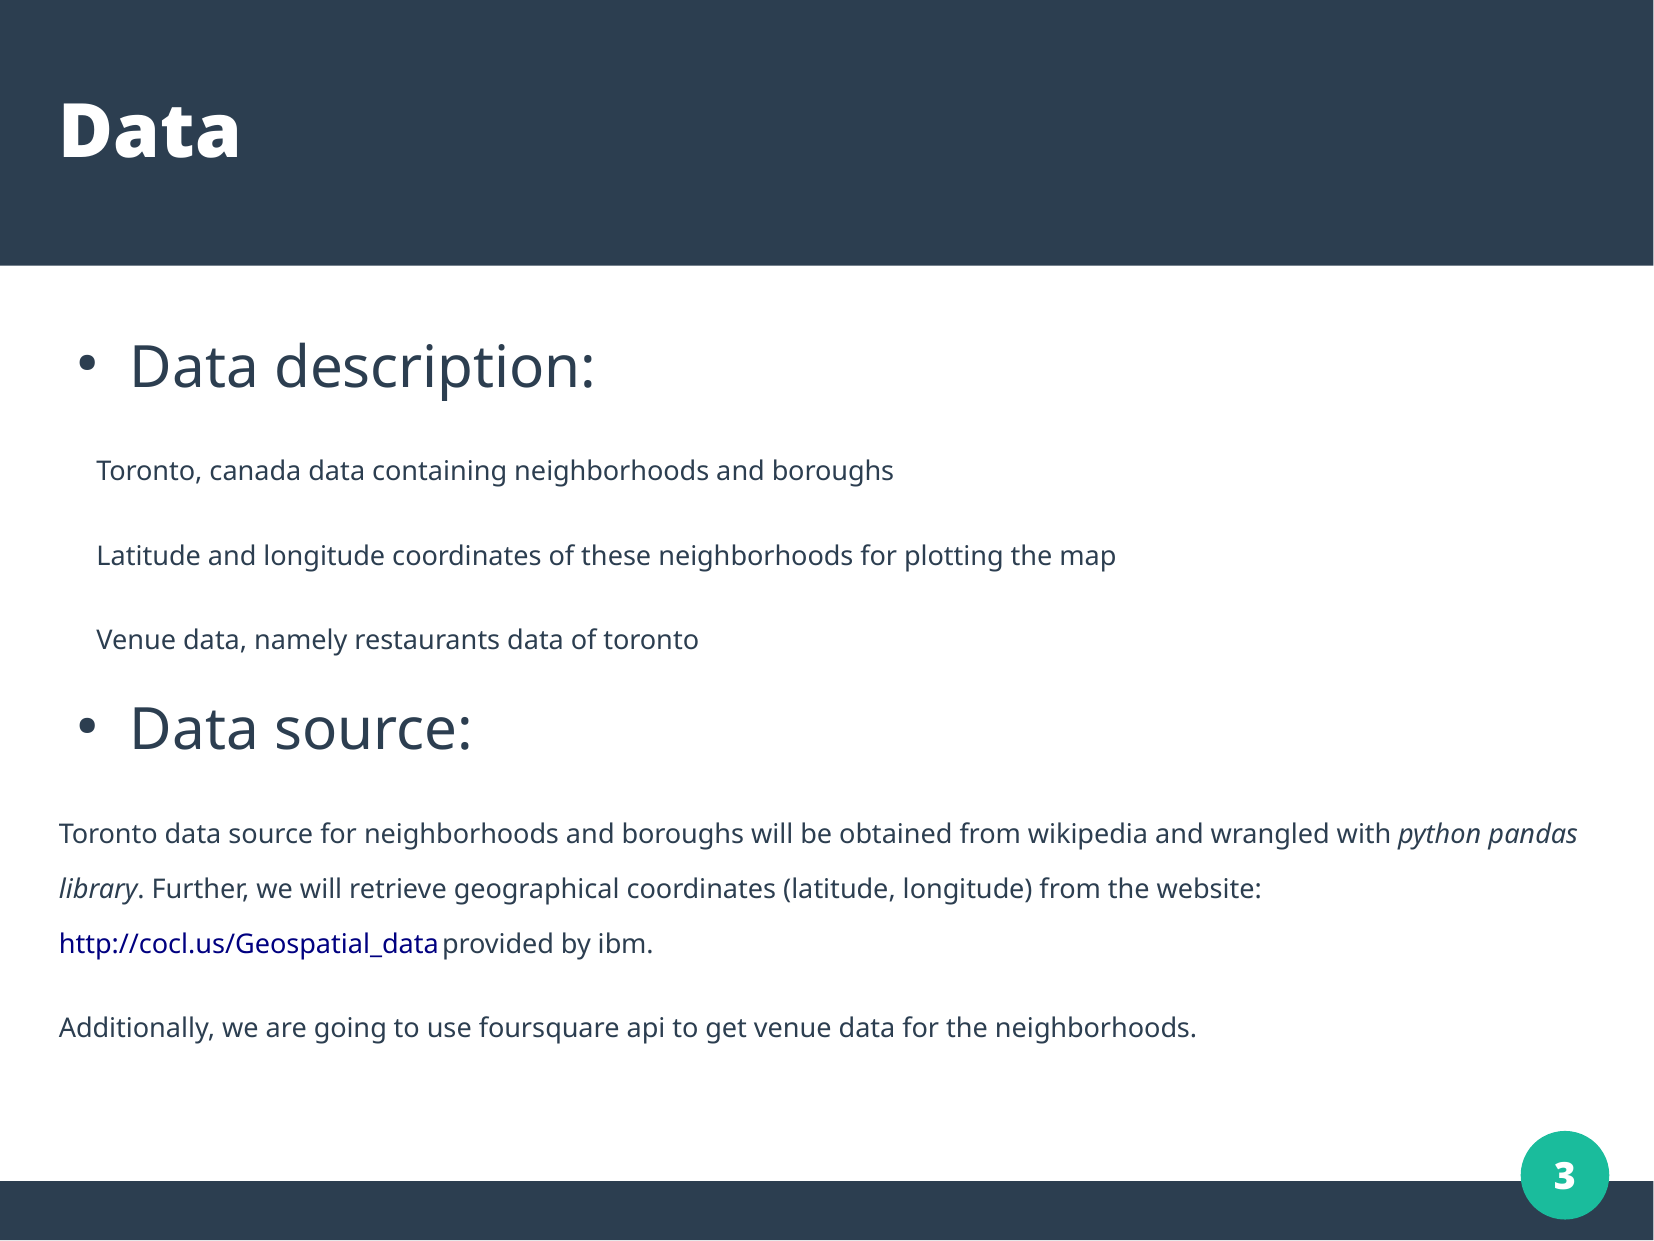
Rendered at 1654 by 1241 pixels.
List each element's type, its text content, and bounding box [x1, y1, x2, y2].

title Data [59, 49, 1595, 207]
list Data description: Toronto, canada data containing neighborhoods and boroughs Latitude and longitude coordinates of these neighborhoods for plotting the map Venue data, namely restaurants data of toronto Data source: Toronto data source for neighborhoods and boroughs will be obtained from wikipedia and wrangled with python pandas library. Further, we will retrieve geographical coordinates (latitude, longitude) from the website: http://cocl.us/Geospatial_data provided by ibm. Additionally, we are going to use foursquare api to get venue data for the neighborhoods. [59, 324, 1595, 1152]
